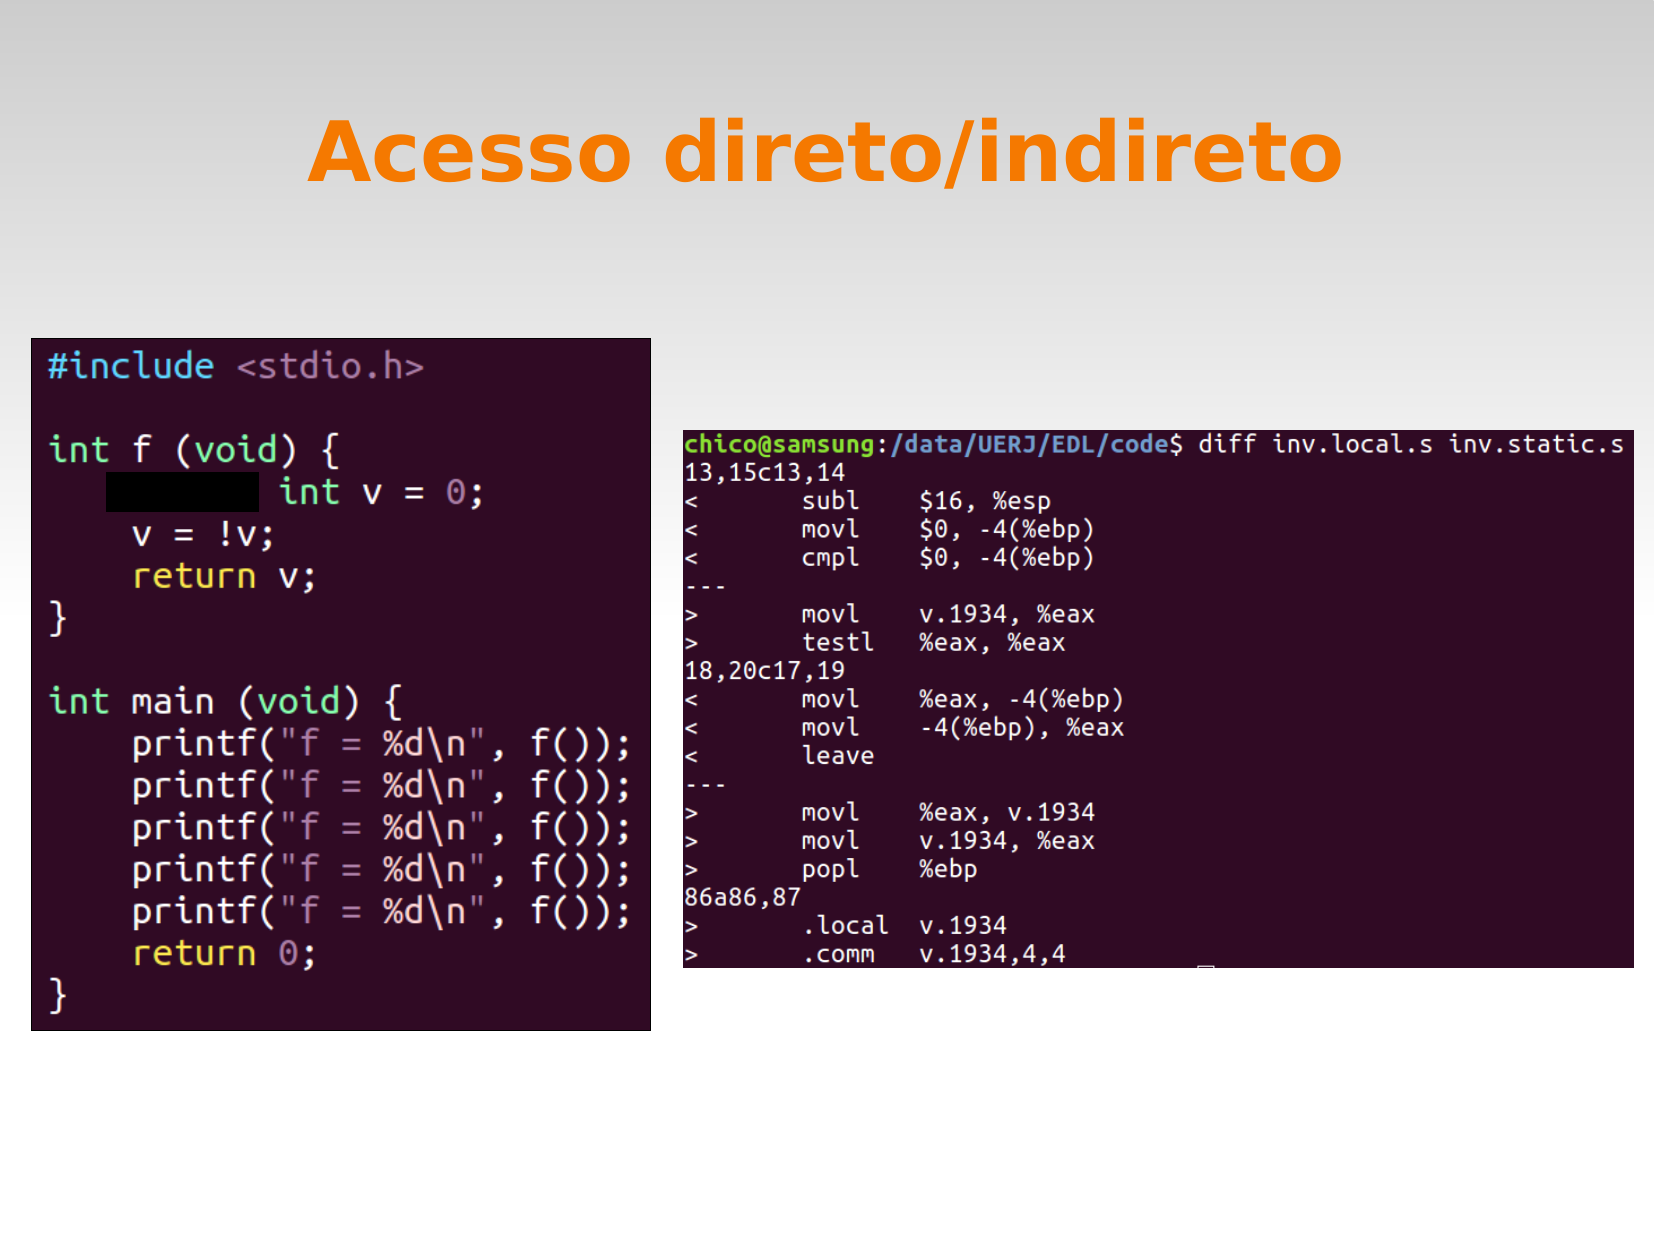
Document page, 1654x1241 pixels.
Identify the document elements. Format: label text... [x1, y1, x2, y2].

picture [683, 430, 1634, 968]
title Acesso direto/indireto [82, 49, 1571, 257]
picture [31, 338, 651, 1031]
text_box [106, 472, 259, 512]
